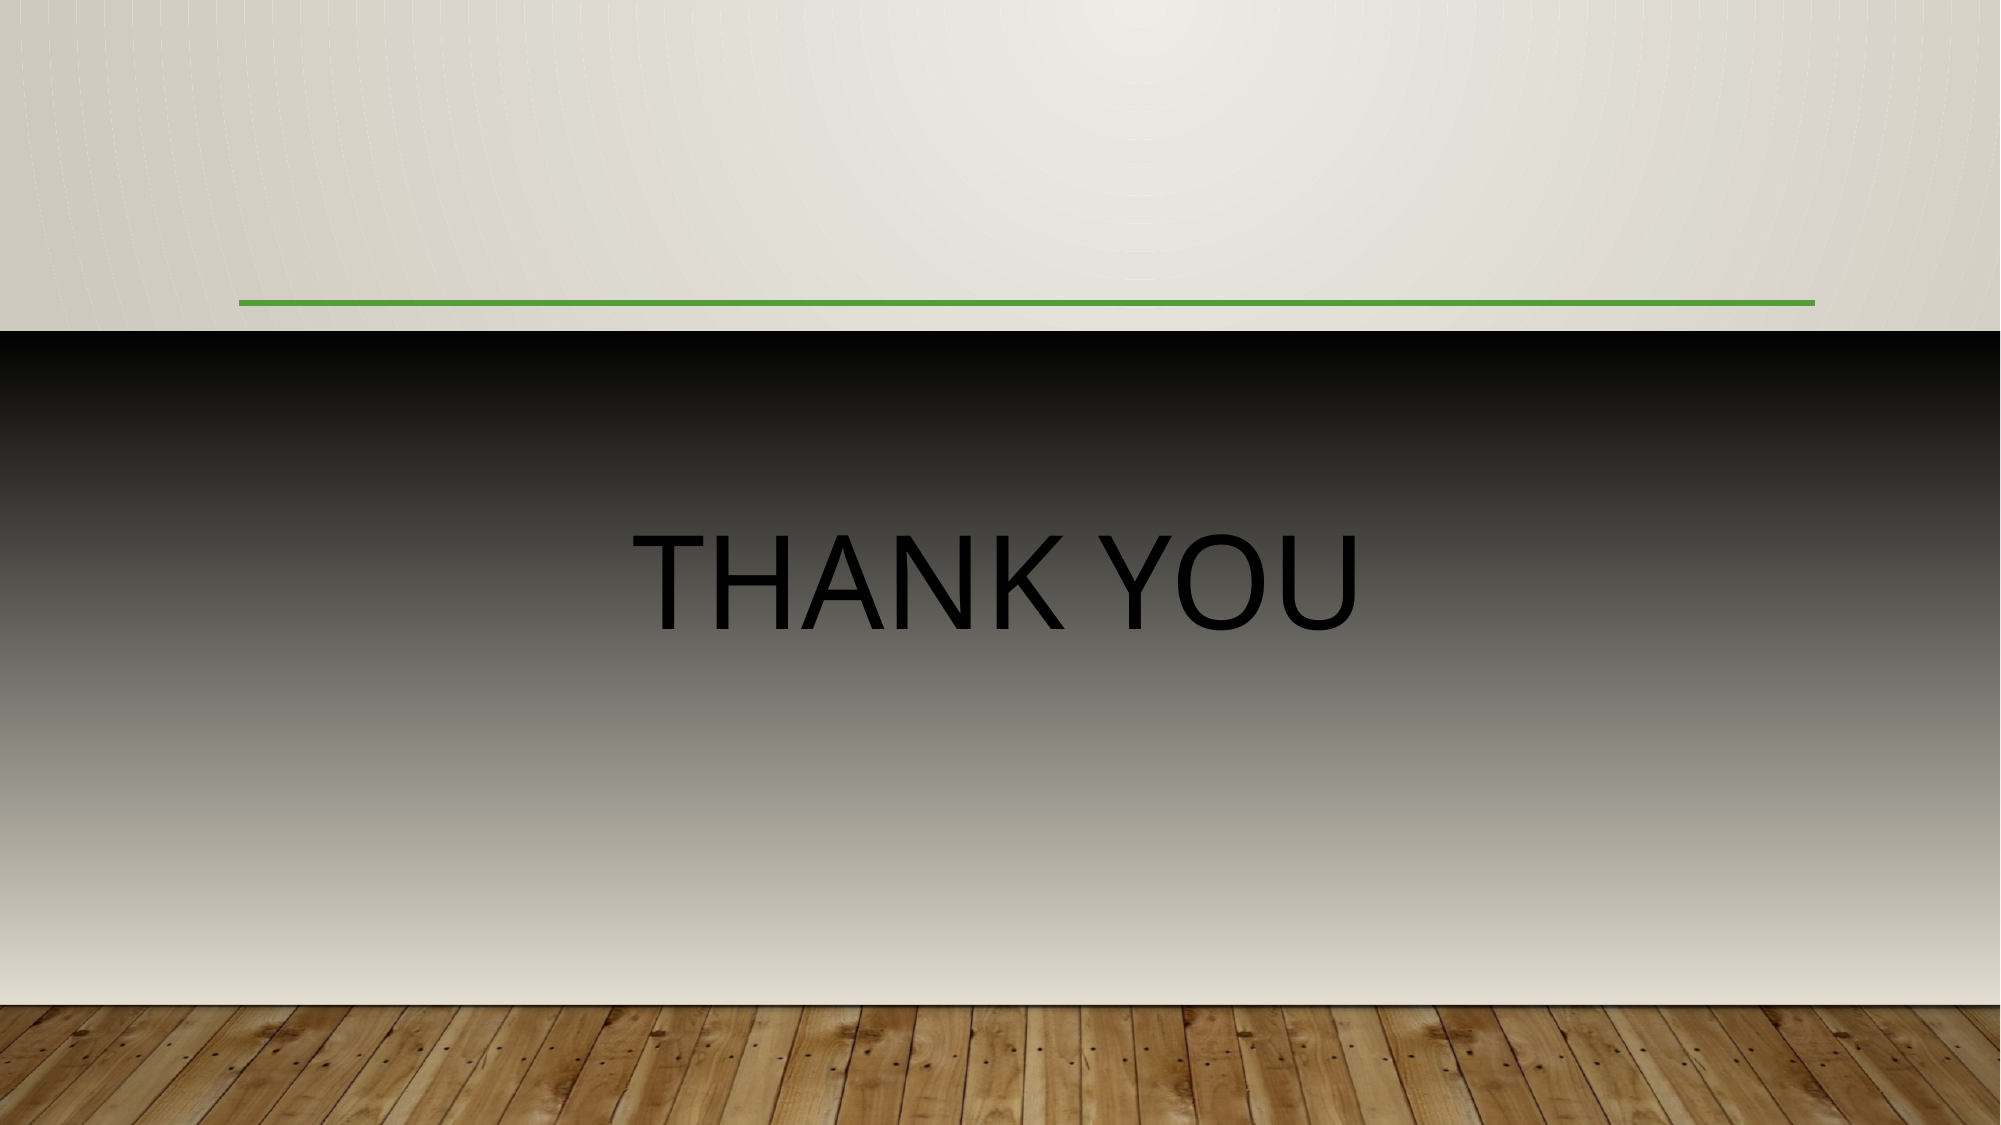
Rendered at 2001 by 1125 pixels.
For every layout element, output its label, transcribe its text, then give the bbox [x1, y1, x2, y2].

list THANK YOU [212, 460, 1788, 665]
